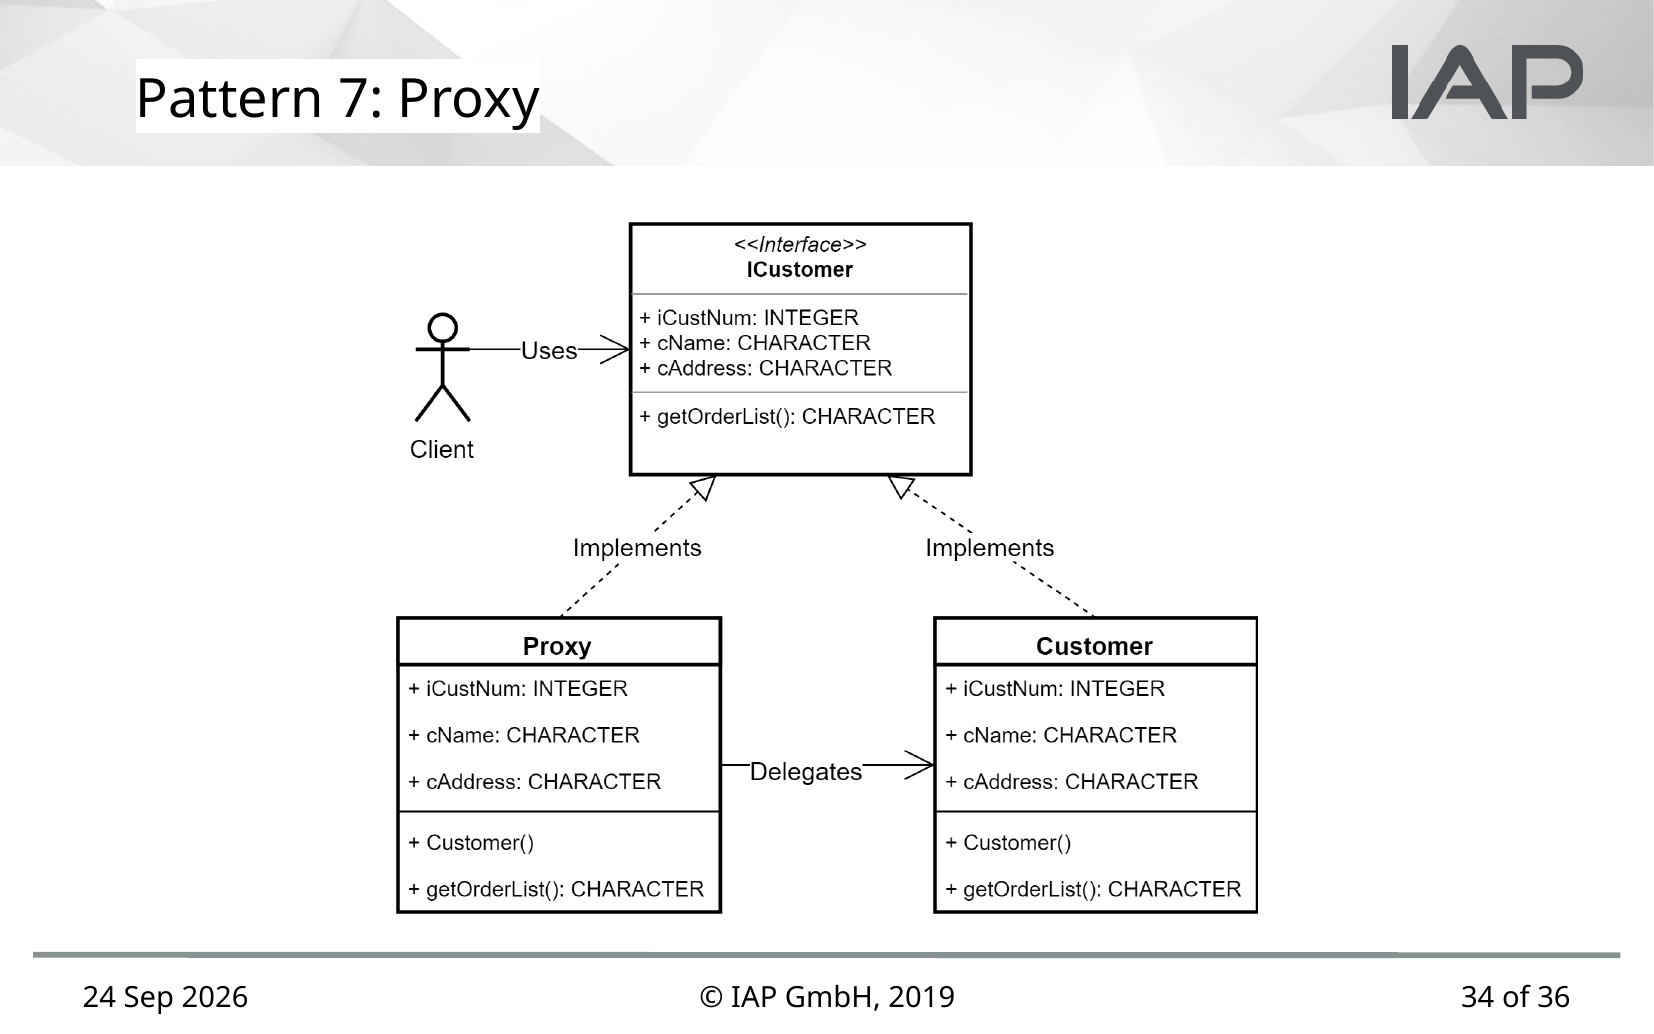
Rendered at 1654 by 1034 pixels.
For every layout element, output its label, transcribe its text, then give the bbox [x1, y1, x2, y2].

picture [395, 221, 1258, 916]
picture [0, 0, 1654, 166]
title Pattern 7: Proxy [135, 41, 1264, 152]
